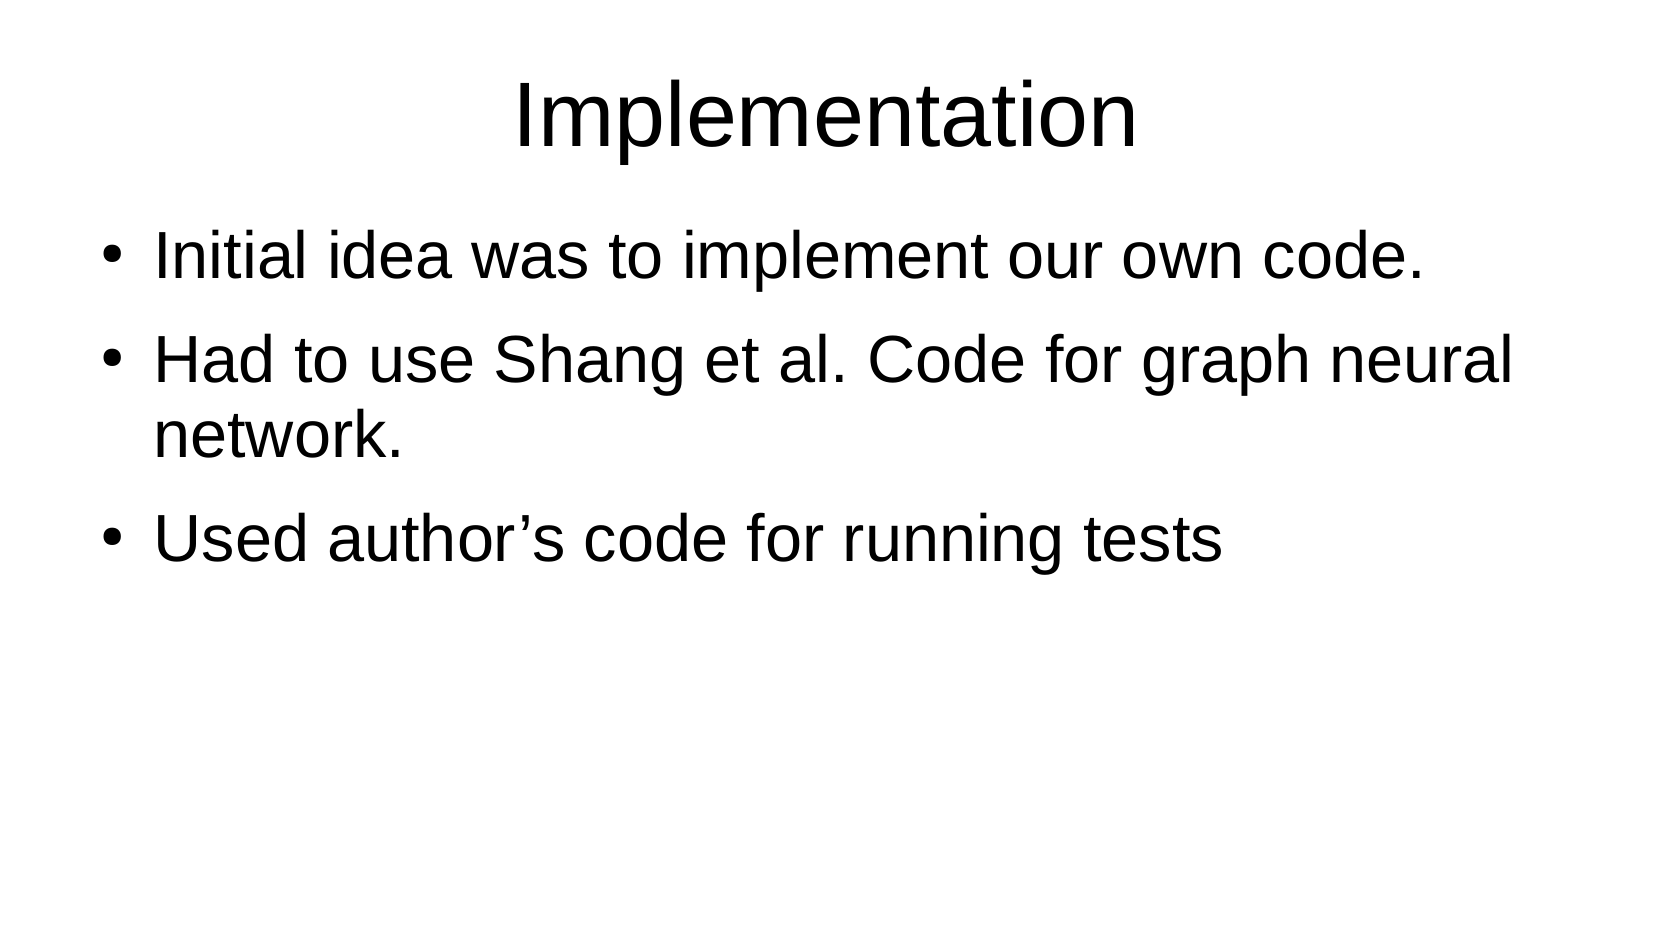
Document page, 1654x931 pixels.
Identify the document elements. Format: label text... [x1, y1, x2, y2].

title Implementation [82, 37, 1571, 193]
list Initial idea was to implement our own code. Had to use Shang et al. Code for graph neural network. Used author’s code for running tests [82, 217, 1571, 758]
